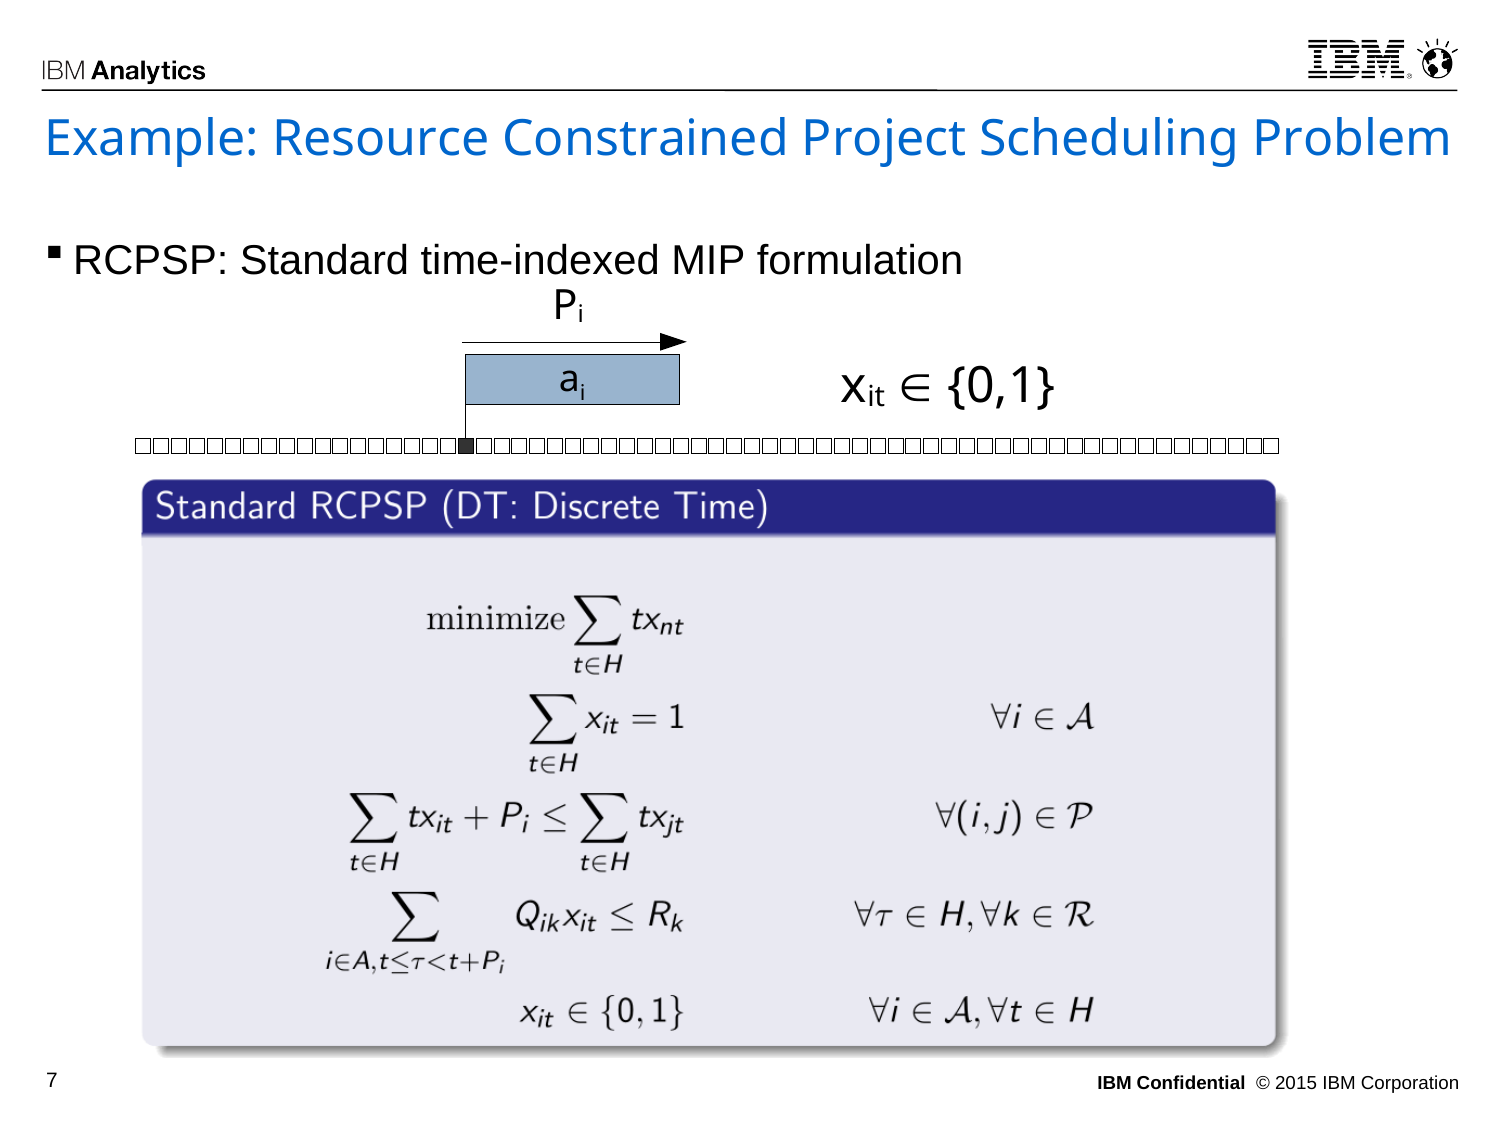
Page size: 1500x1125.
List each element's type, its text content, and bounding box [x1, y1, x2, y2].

text_box [1031, 438, 1047, 454]
text_box [601, 438, 617, 454]
text_box [1084, 438, 1100, 454]
text_box [798, 438, 814, 454]
text_box [1263, 438, 1279, 454]
text_box [422, 438, 438, 454]
picture [135, 474, 1292, 1058]
text_box [547, 438, 563, 454]
text_box [744, 438, 760, 454]
text_box [1138, 438, 1154, 454]
text_box [870, 438, 886, 454]
text_box [852, 438, 868, 454]
text_box [565, 438, 581, 454]
text_box [315, 438, 331, 454]
text_box [1210, 438, 1226, 454]
list RCPSP: Standard time-indexed MIP formulation [29, 224, 1426, 315]
text_box [368, 438, 384, 454]
text_box [1246, 438, 1262, 454]
text_box [726, 438, 742, 454]
text_box [834, 438, 850, 454]
text_box [655, 438, 671, 454]
text_box [923, 438, 939, 454]
text_box [816, 438, 832, 454]
text_box [691, 438, 707, 454]
text_box [673, 438, 689, 454]
text_box [1102, 438, 1118, 454]
text_box [959, 438, 975, 454]
text_box [762, 438, 778, 454]
text_box [708, 438, 724, 454]
picture [24, 42, 224, 99]
text_box [225, 438, 241, 454]
picture [1294, 24, 1469, 91]
text_box ai [465, 354, 680, 405]
text_box [350, 438, 366, 454]
text_box [153, 438, 169, 454]
text_box [1192, 438, 1208, 454]
text_box [995, 438, 1011, 454]
text_box [888, 438, 904, 454]
text_box [1067, 438, 1083, 454]
text_box [1013, 438, 1029, 454]
title Example: Resource Constrained Project Scheduling Problem [29, 97, 1500, 203]
text_box [404, 438, 420, 454]
text_box [529, 438, 545, 454]
text_box [494, 438, 510, 454]
text_box [297, 438, 313, 454]
text_box [261, 438, 277, 454]
text_box [637, 438, 653, 454]
text_box [135, 438, 151, 454]
text_box [1049, 438, 1065, 454]
text_box [476, 438, 492, 454]
text_box [941, 438, 957, 454]
text_box [1228, 438, 1244, 454]
text_box [458, 438, 474, 454]
text_box xit  {0,1} [826, 344, 1082, 437]
text_box [583, 438, 599, 454]
text_box [279, 438, 295, 454]
text_box [440, 438, 456, 454]
text_box [780, 438, 796, 454]
text_box [207, 438, 223, 454]
text_box [619, 438, 635, 454]
text_box Pi [537, 270, 596, 349]
text_box [332, 438, 348, 454]
text_box [386, 438, 402, 454]
text_box [189, 438, 205, 454]
text_box [905, 438, 921, 454]
text_box [977, 438, 993, 454]
text_box [243, 438, 259, 454]
text_box [1156, 438, 1172, 454]
text_box [1174, 438, 1190, 454]
text_box [511, 438, 527, 454]
text_box [171, 438, 187, 454]
text_box [1120, 438, 1136, 454]
